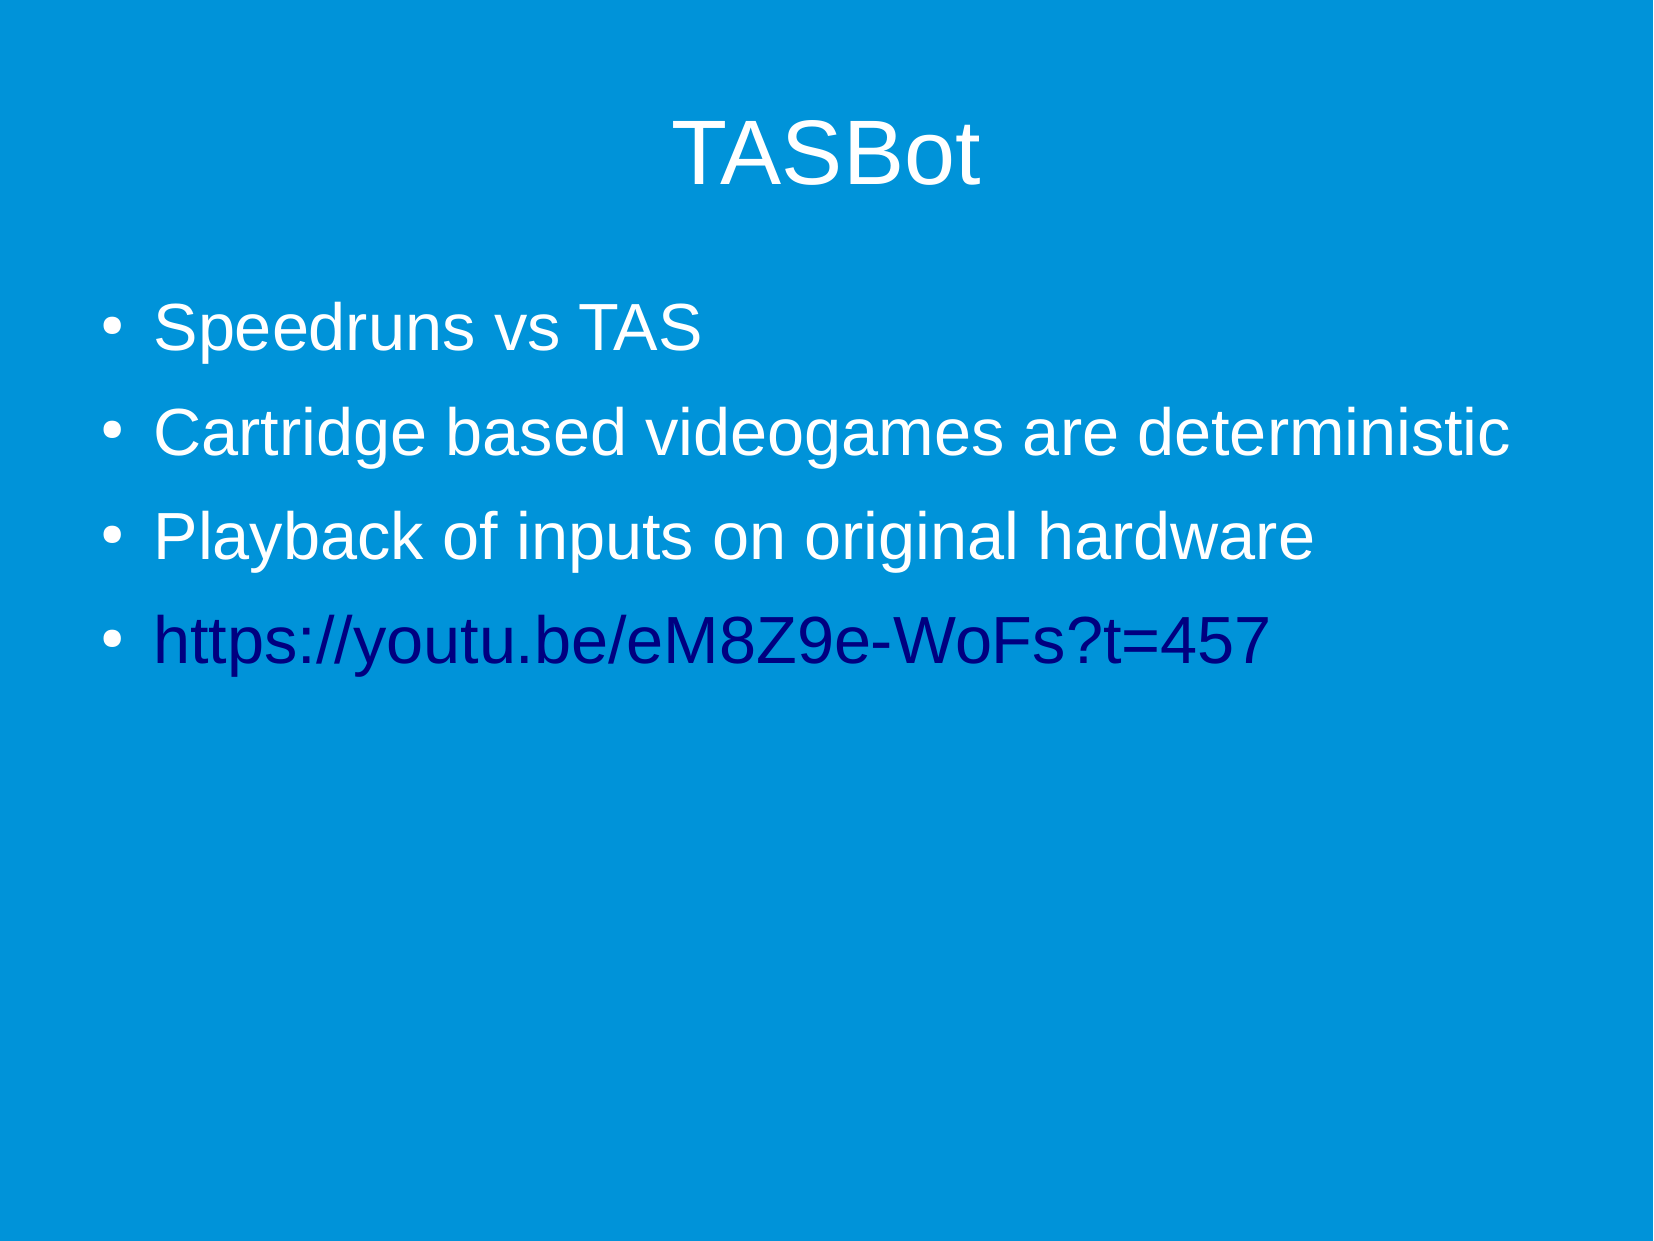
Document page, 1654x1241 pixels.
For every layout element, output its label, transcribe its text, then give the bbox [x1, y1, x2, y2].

title TASBot [82, 49, 1571, 257]
list Speedruns vs TAS Cartridge based videogames are deterministic Playback of inputs on original hardware https://youtu.be/eM8Z9e-WoFs?t=457 [82, 290, 1571, 1010]
